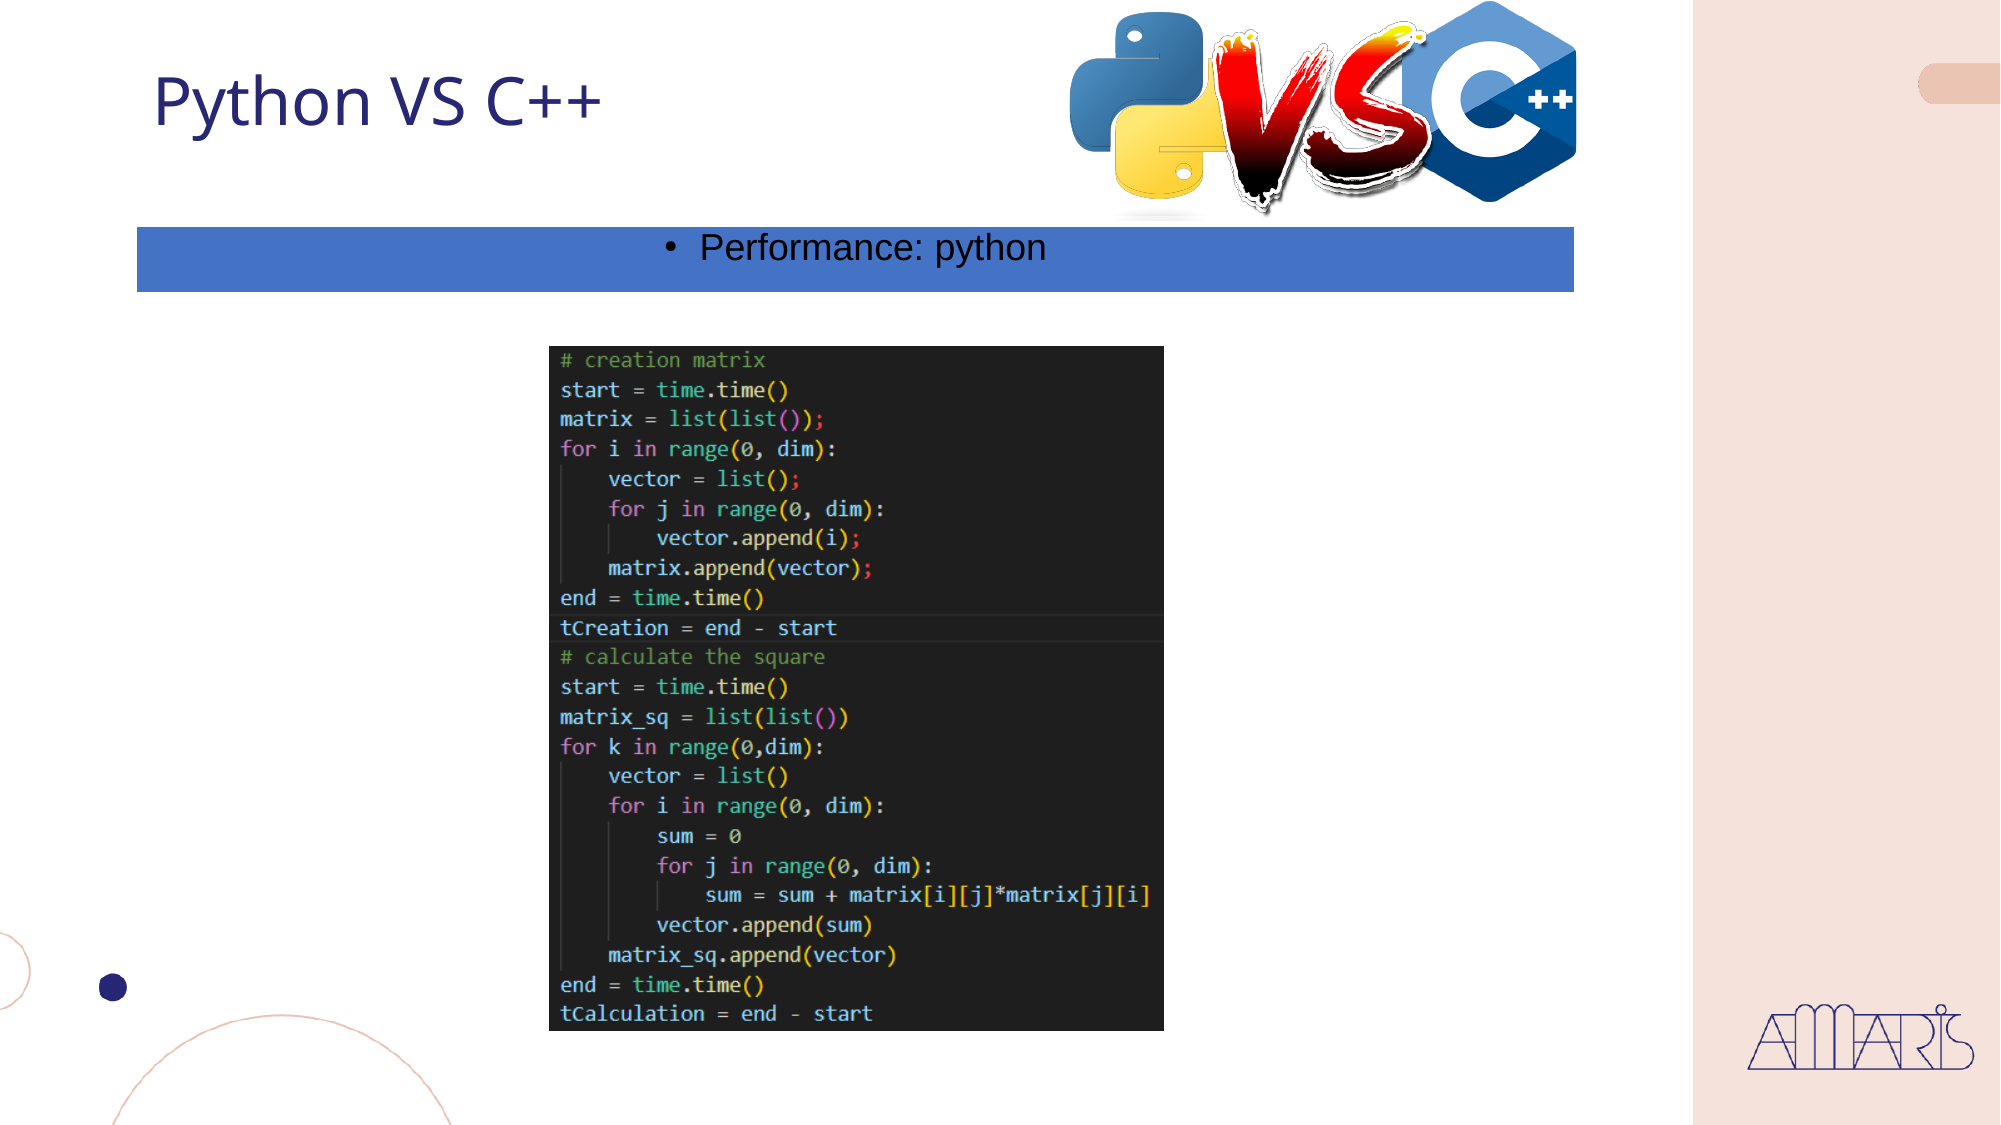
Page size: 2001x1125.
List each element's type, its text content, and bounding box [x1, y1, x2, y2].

table_header Performance [137, 287, 1574, 292]
table_header Performance: python [137, 227, 1574, 287]
picture [549, 346, 1164, 1031]
title Python VS C++ [137, 59, 1069, 148]
picture [1069, 1, 1577, 221]
